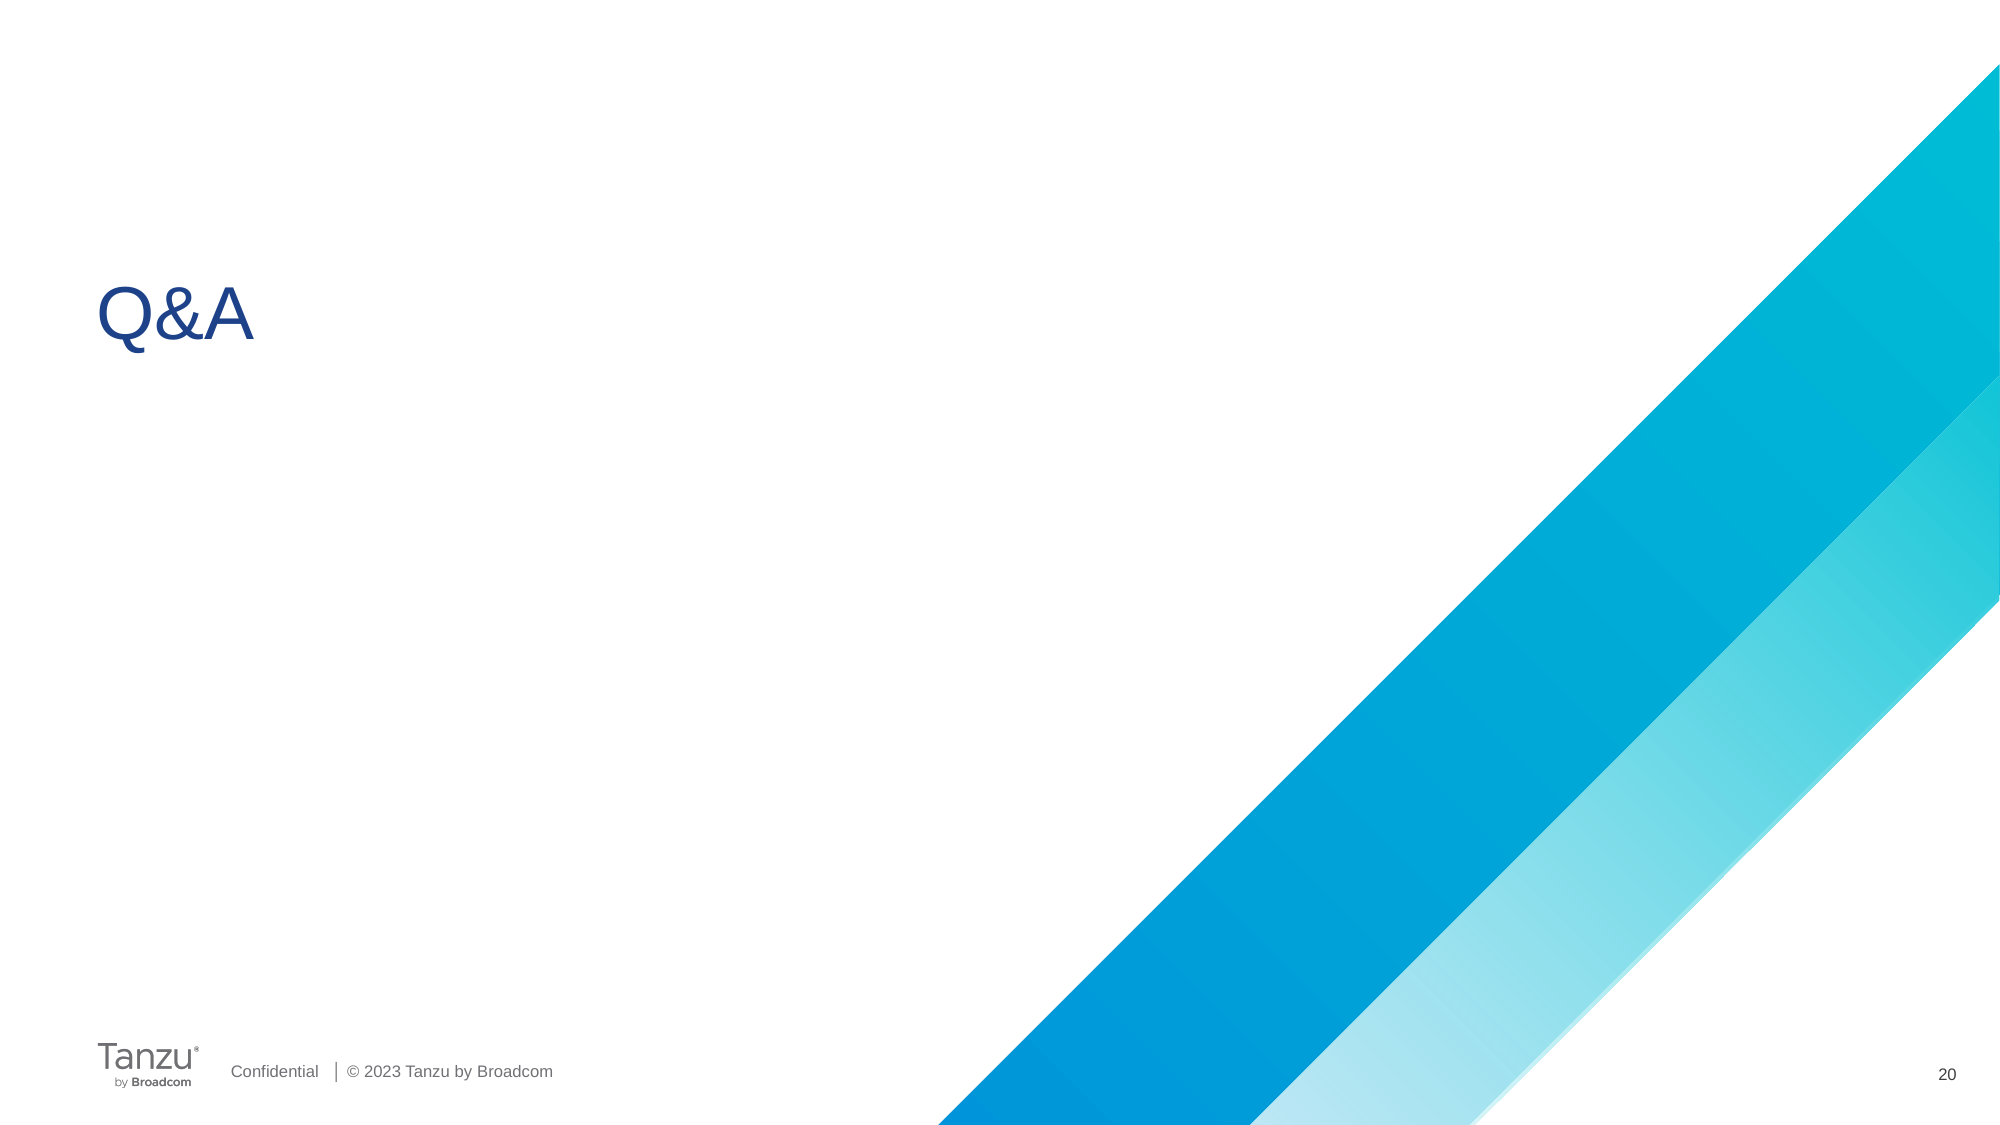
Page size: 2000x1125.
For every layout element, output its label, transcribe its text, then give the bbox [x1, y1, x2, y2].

picture [97, 1043, 199, 1088]
title Q&A [96, 154, 1178, 356]
